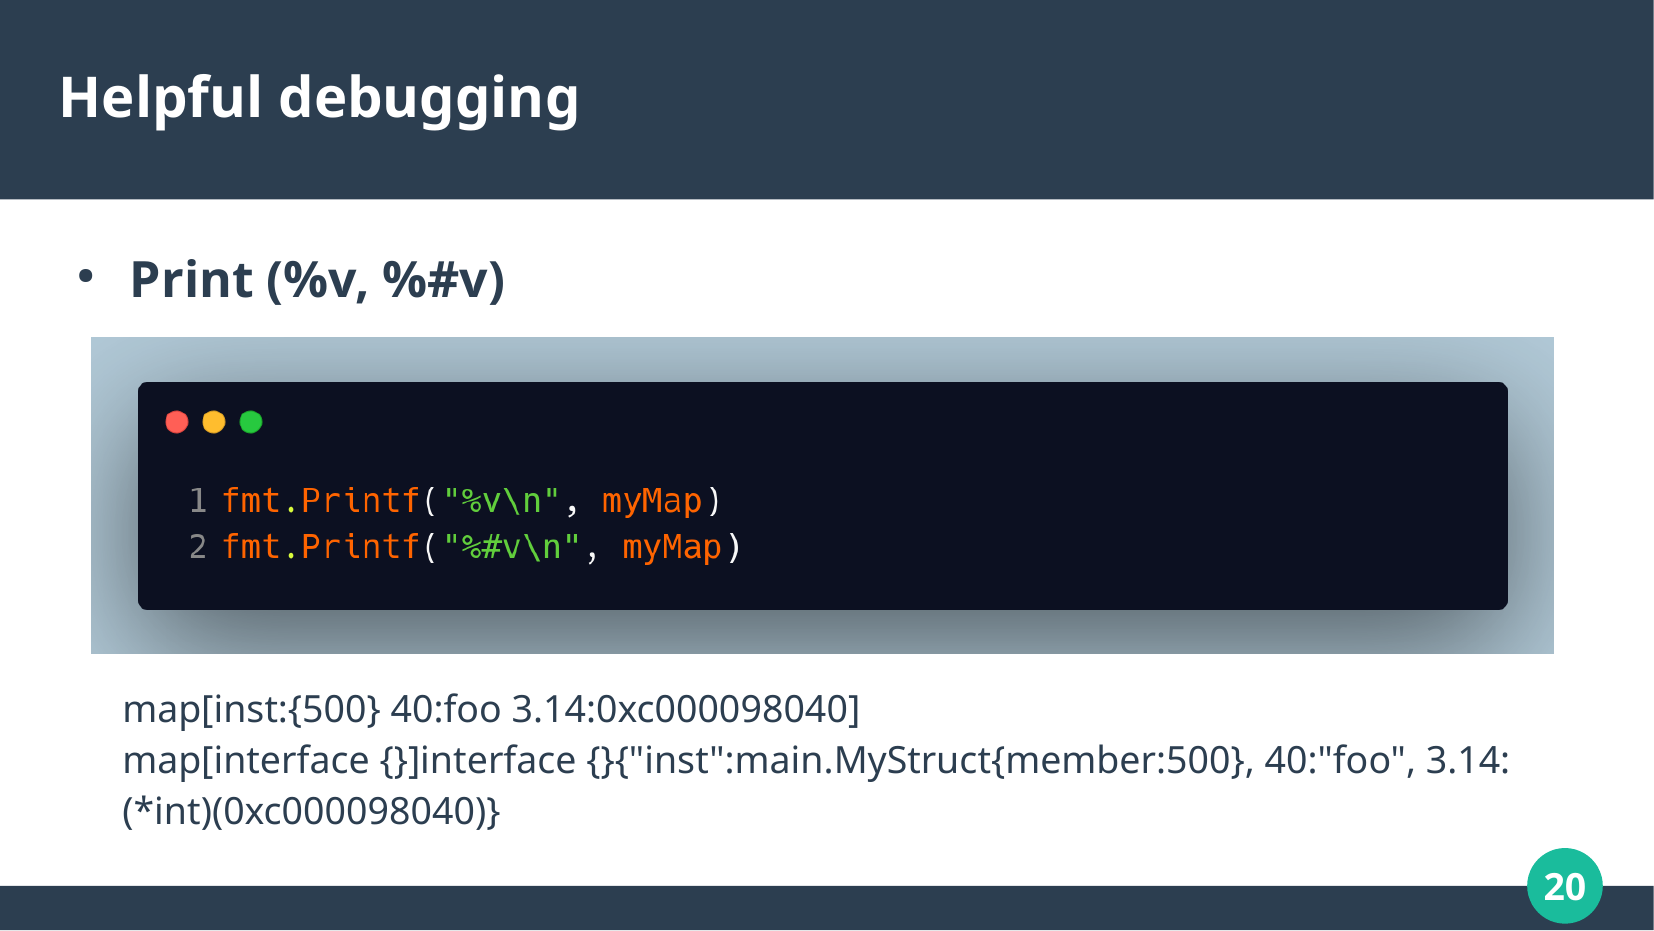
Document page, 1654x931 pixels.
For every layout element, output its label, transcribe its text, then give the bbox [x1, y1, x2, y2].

text_box map[inst:{500} 40:foo 3.14:0xc000098040] map[interface {}]interface {}{"inst":main.MyStruct{member:500}, 40:"foo", 3.14:(*int)(0xc000098040)} [107, 675, 1538, 843]
list Print (%v, %#v) [59, 243, 1595, 338]
title Helpful debugging [59, 37, 1595, 155]
picture [91, 337, 1554, 654]
